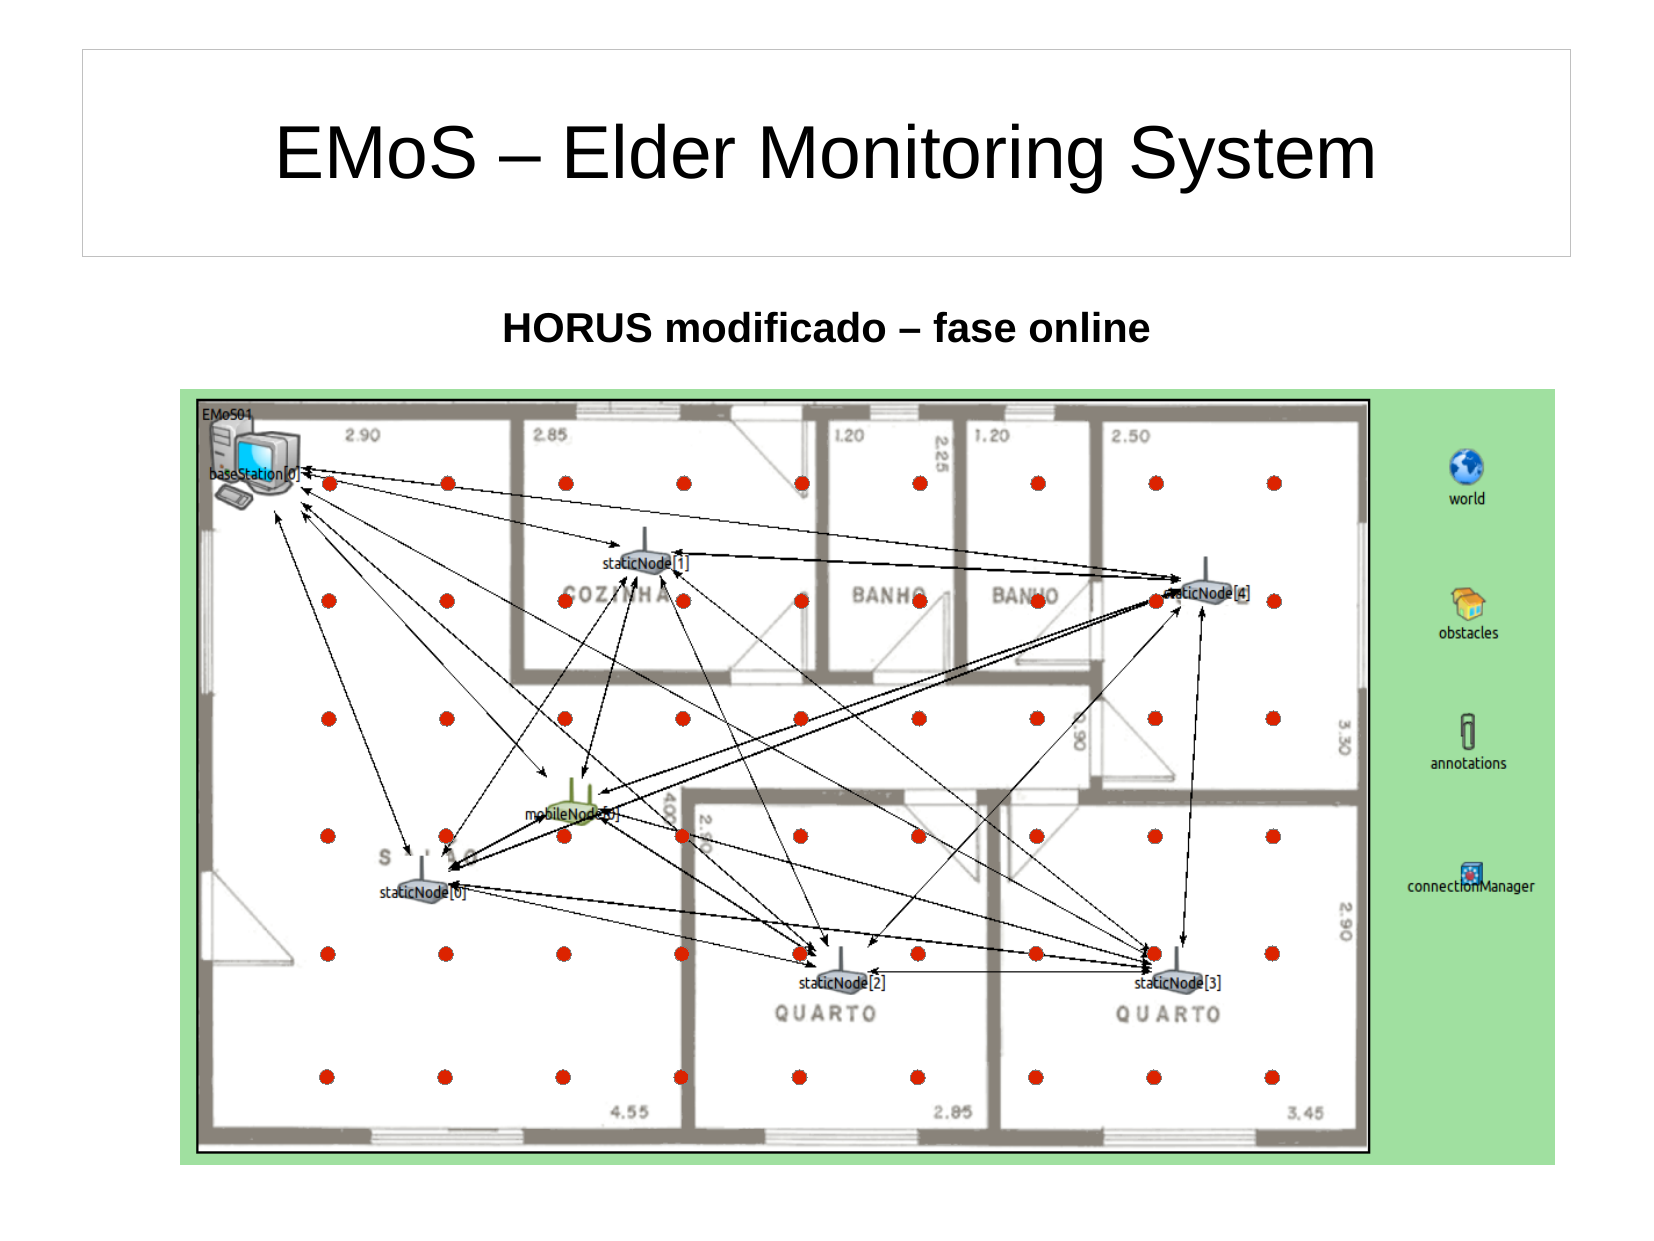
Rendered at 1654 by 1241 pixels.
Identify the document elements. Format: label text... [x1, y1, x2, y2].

text_box [1146, 946, 1162, 962]
text_box [1147, 710, 1163, 726]
text_box [911, 710, 927, 727]
text_box [1030, 475, 1046, 491]
text_box [791, 1069, 808, 1085]
text_box [1266, 593, 1282, 609]
text_box [1148, 593, 1164, 609]
picture [180, 389, 1555, 1165]
text_box [321, 711, 337, 727]
text_box [439, 711, 455, 727]
text_box [1266, 475, 1282, 491]
text_box [438, 946, 454, 962]
text_box [675, 711, 691, 727]
text_box [674, 828, 690, 844]
text_box [675, 593, 692, 609]
text_box [320, 828, 336, 844]
text_box [320, 946, 336, 962]
text_box [557, 711, 573, 727]
text_box [319, 1069, 335, 1085]
text_box [437, 1069, 453, 1085]
text_box [1147, 828, 1163, 844]
text_box [440, 475, 456, 491]
text_box [439, 593, 455, 609]
text_box [557, 593, 573, 609]
text_box [911, 828, 927, 844]
text_box [793, 711, 809, 727]
text_box [556, 946, 572, 962]
text_box [321, 593, 337, 609]
text_box [910, 1069, 926, 1085]
text_box [910, 946, 926, 962]
text_box [438, 828, 454, 844]
text_box [555, 1069, 571, 1085]
text_box [556, 828, 572, 844]
text_box [1030, 593, 1046, 609]
text_box [674, 946, 690, 962]
text_box [794, 593, 810, 609]
text_box [1264, 945, 1280, 962]
text_box [1029, 710, 1045, 726]
text_box [1264, 1069, 1280, 1085]
text_box [322, 475, 338, 492]
text_box [912, 475, 928, 491]
text_box [673, 1069, 689, 1085]
text_box [1265, 828, 1281, 844]
text_box [792, 946, 808, 962]
text_box [676, 475, 692, 491]
text_box [1029, 828, 1045, 844]
text_box HORUS modificado – fase online [241, 297, 1412, 359]
text_box [1028, 946, 1044, 962]
text_box [912, 593, 928, 609]
text_box [793, 828, 809, 844]
text_box [794, 475, 810, 491]
text_box [1028, 1069, 1044, 1085]
title EMoS – Elder Monitoring System [82, 49, 1571, 257]
text_box [1148, 475, 1164, 491]
text_box [558, 475, 574, 491]
text_box [1146, 1069, 1162, 1085]
text_box [1265, 710, 1281, 726]
